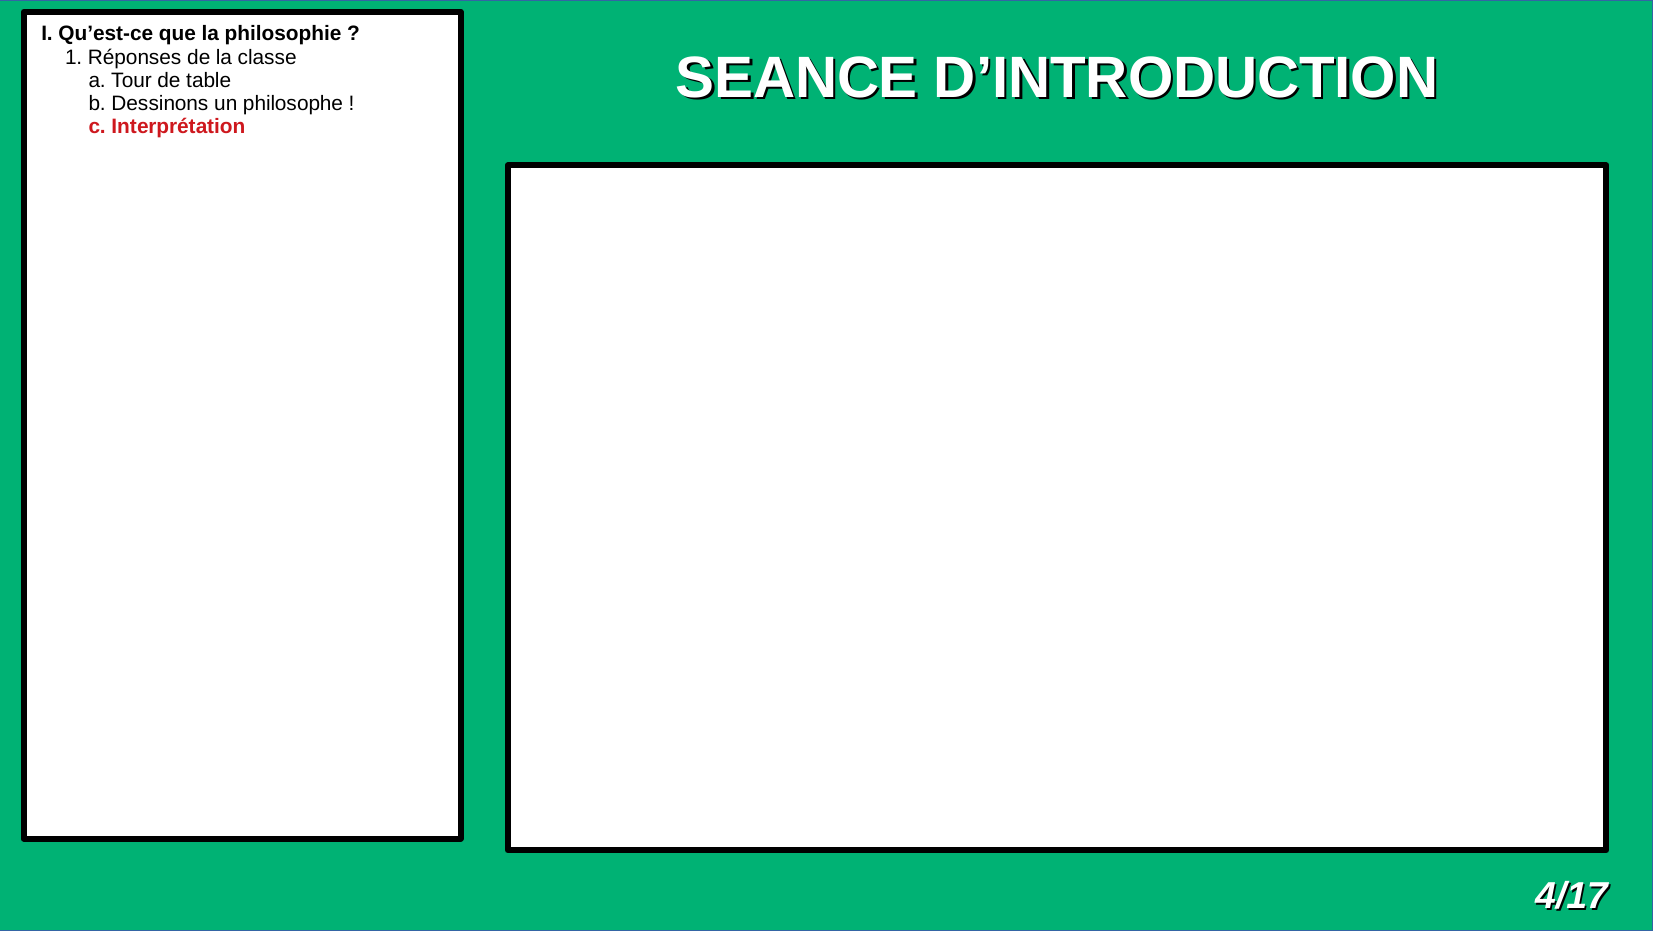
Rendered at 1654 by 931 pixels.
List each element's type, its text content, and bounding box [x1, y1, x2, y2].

text_box [0, 0, 1653, 931]
text_box <numéro>/17 [1464, 867, 1623, 931]
text_box I. Qu’est-ce que la philosophie ? 1. Réponses de la classe a. Tour de table b. Dessinons un philosophe ! c. Interprétation [23, 11, 461, 839]
text_box SEANCE D’INTRODUCTION [507, 0, 1607, 154]
